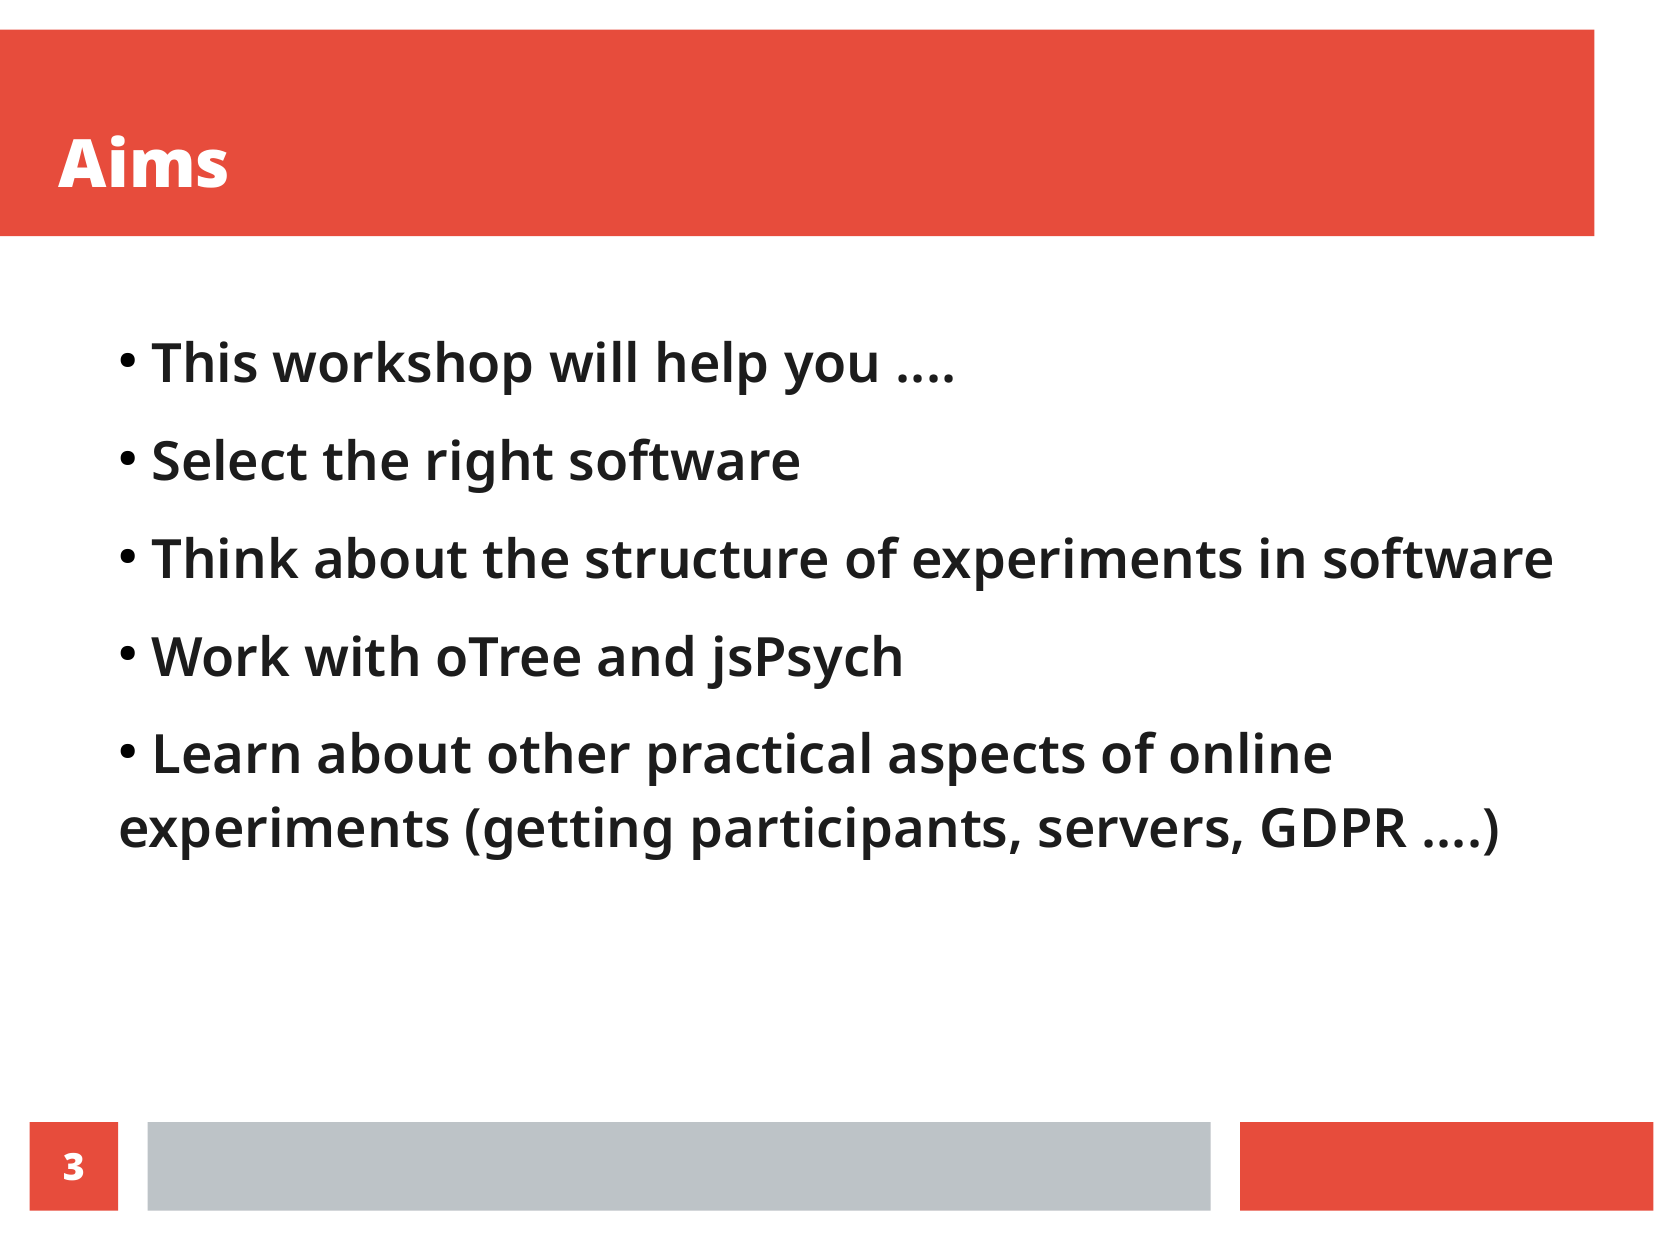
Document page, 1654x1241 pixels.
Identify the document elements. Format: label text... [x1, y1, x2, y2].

title Aims [59, 59, 1595, 207]
list This workshop will help you .... Select the right software Think about the structure of experiments in software Work with oTree and jsPsych Learn about other practical aspects of online experiments (getting participants, servers, GDPR ....) [59, 324, 1565, 1093]
